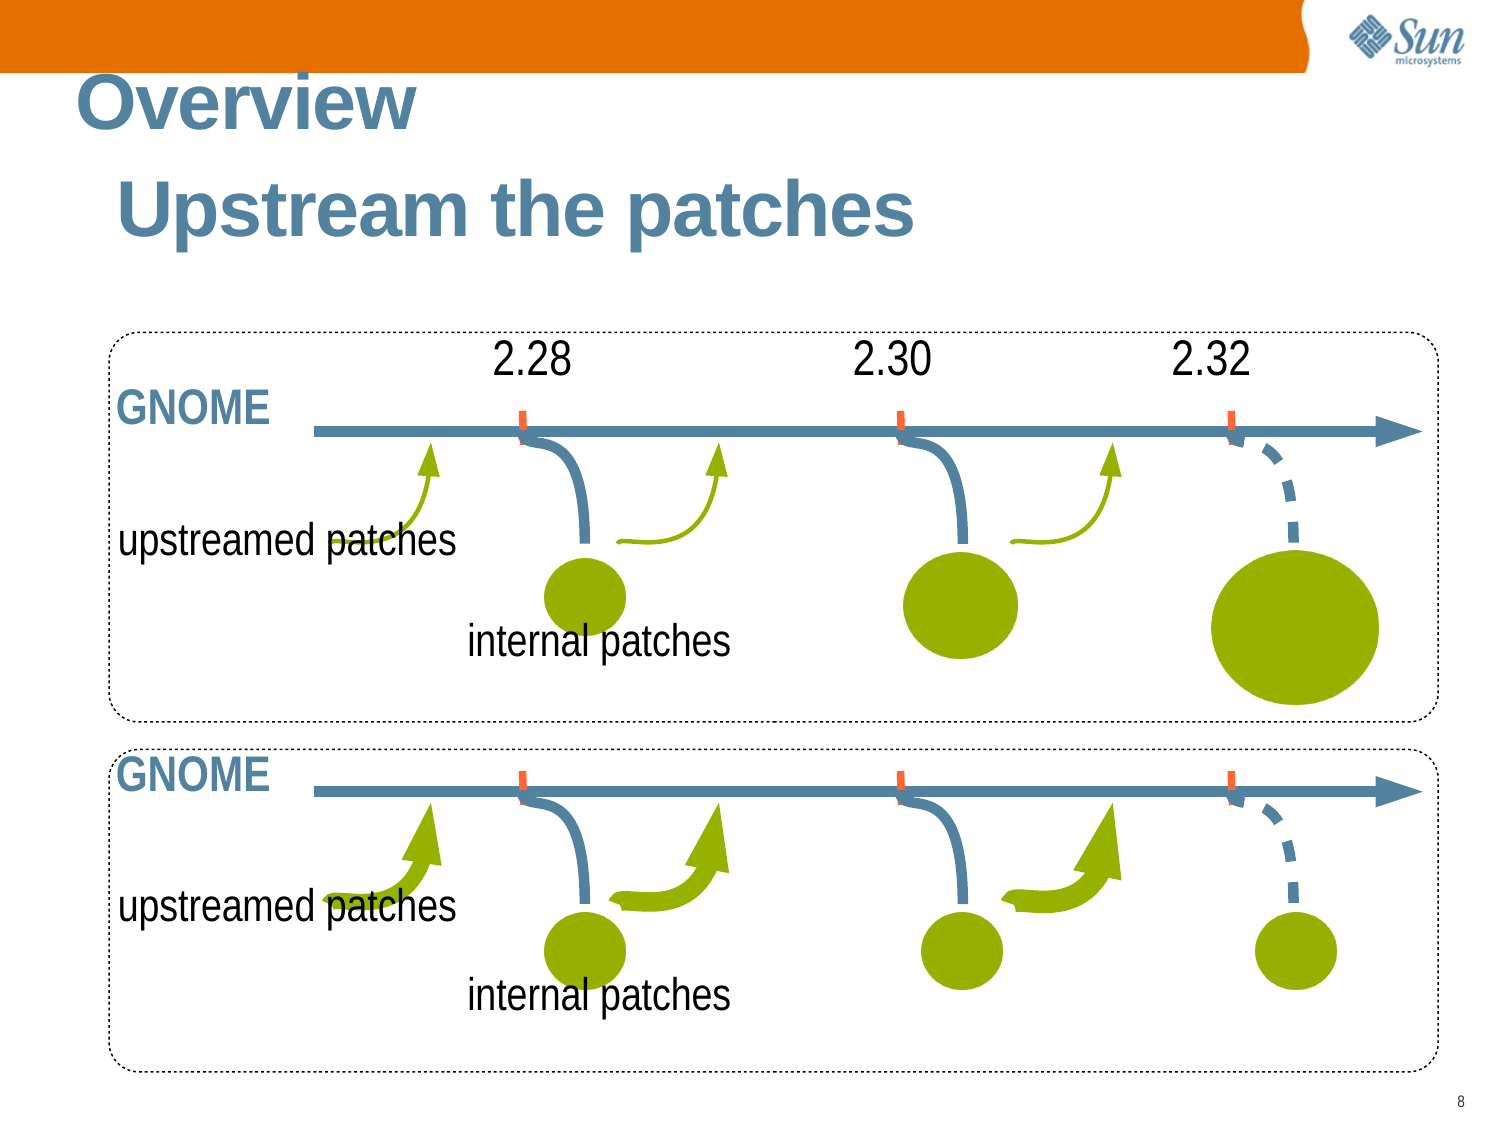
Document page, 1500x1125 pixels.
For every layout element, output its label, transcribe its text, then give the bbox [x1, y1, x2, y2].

text_box internal patches [467, 975, 811, 1053]
text_box internal patches [467, 620, 811, 698]
picture [1255, 912, 1337, 990]
picture [544, 912, 626, 975]
text_box upstreamed patches [117, 519, 541, 597]
picture [1211, 550, 1379, 705]
picture [0, 0, 1500, 73]
text_box 2.32 [1171, 336, 1286, 394]
picture [921, 912, 1003, 990]
text_box GNOME [115, 385, 314, 444]
text_box 2.30 [852, 336, 968, 394]
text_box GNOME [115, 752, 314, 810]
picture [903, 552, 1018, 659]
text_box upstreamed patches [117, 885, 546, 963]
title Overview Upstream the patches [75, 87, 1479, 283]
picture [544, 558, 626, 620]
text_box 2.28 [492, 336, 607, 394]
